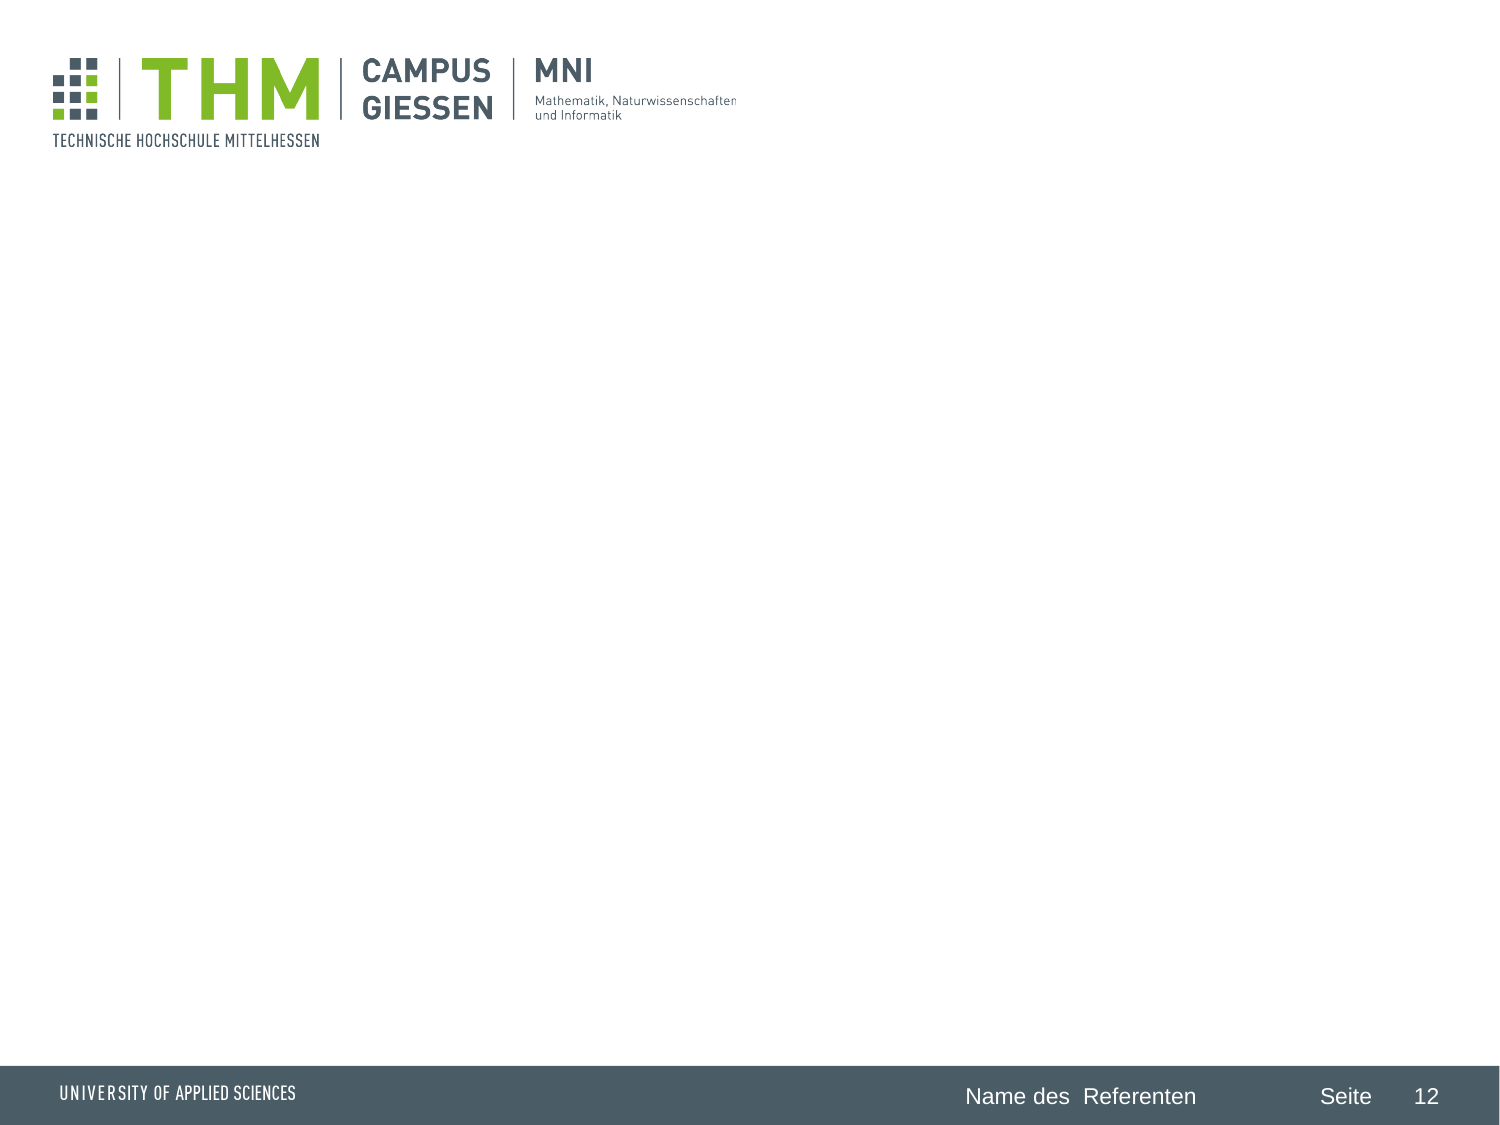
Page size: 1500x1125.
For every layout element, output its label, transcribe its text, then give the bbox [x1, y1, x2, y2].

picture [59, 1082, 296, 1104]
slide_number <number> [1376, 1073, 1455, 1118]
picture [53, 58, 736, 147]
